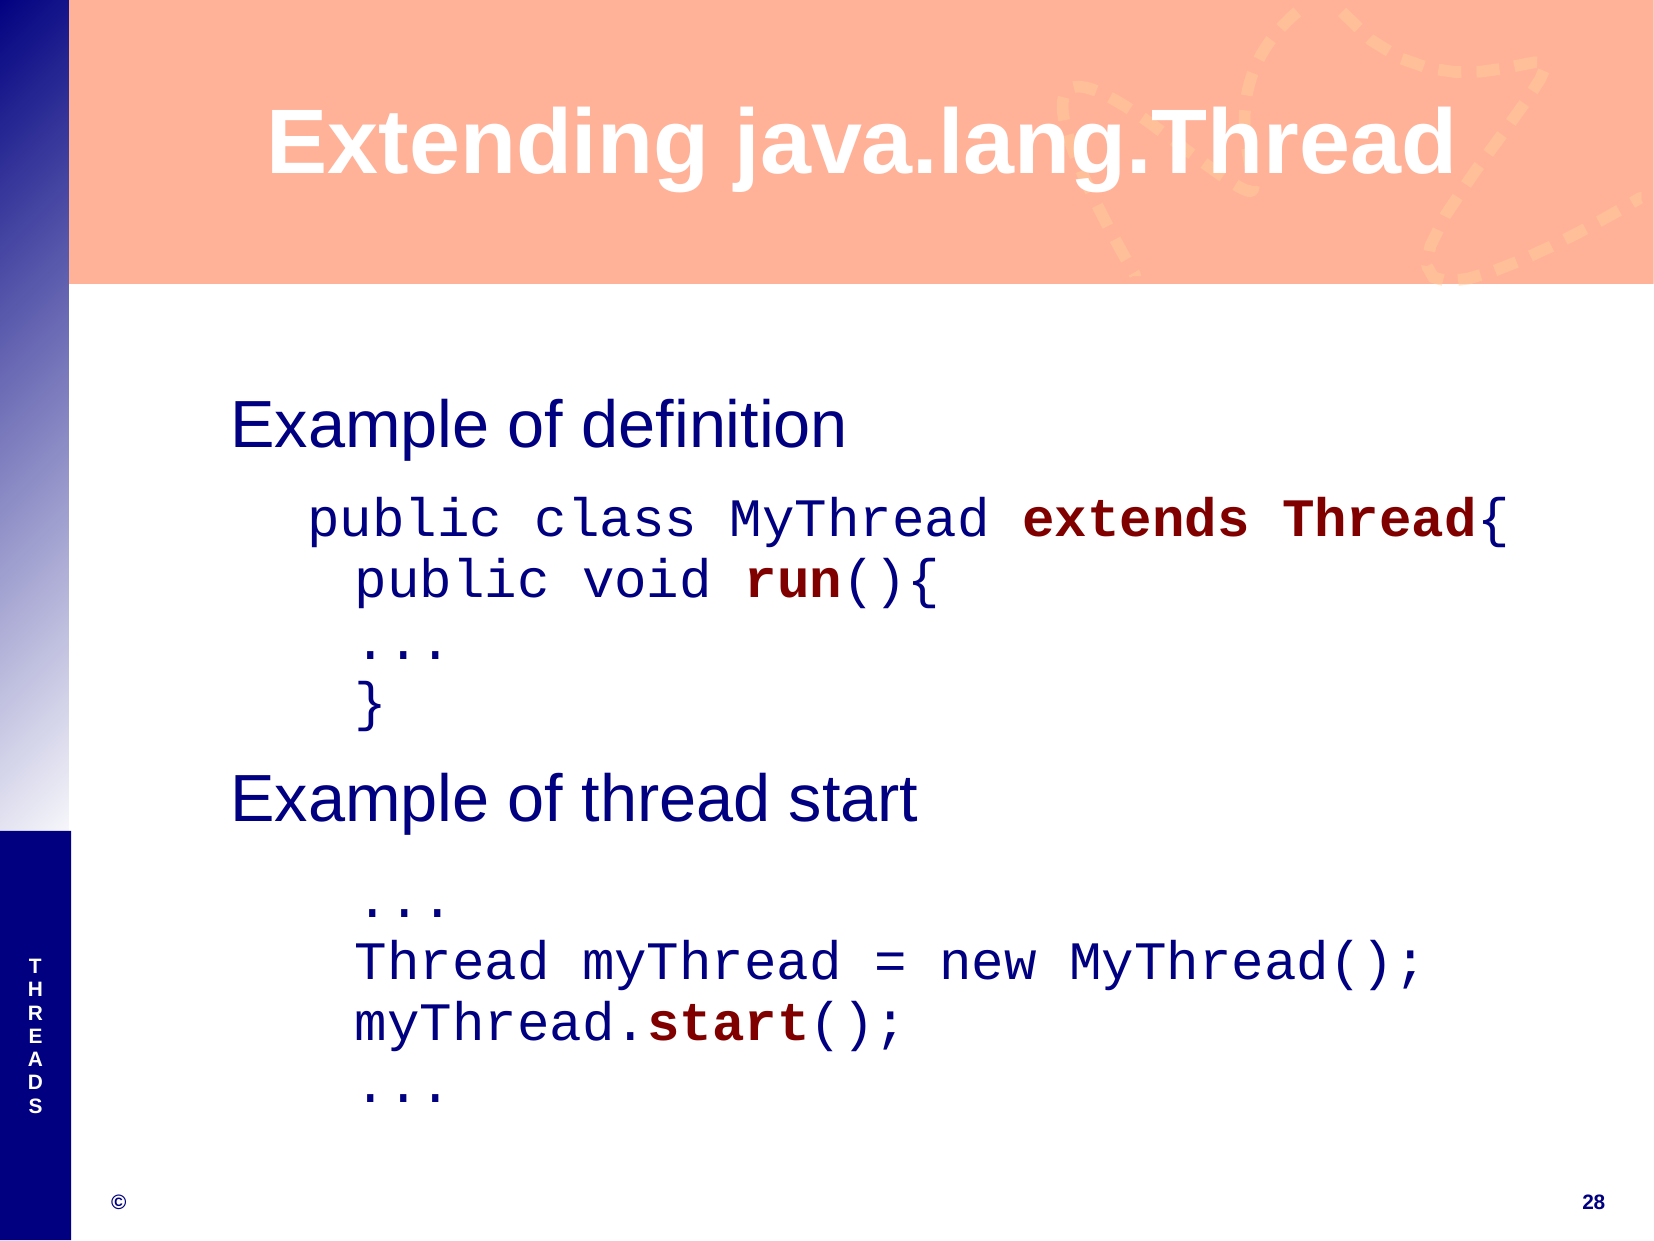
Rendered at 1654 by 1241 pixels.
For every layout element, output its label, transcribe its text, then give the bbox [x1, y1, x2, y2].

title Extending java.lang.Thread [72, 37, 1654, 246]
list Example of definition public class MyThread extends Thread{ public void run(){ ... } Example of thread start ... Thread myThread = new MyThread(); myThread.start(); ... [212, 386, 1514, 1103]
text_box T H R E A D S [0, 831, 71, 1241]
